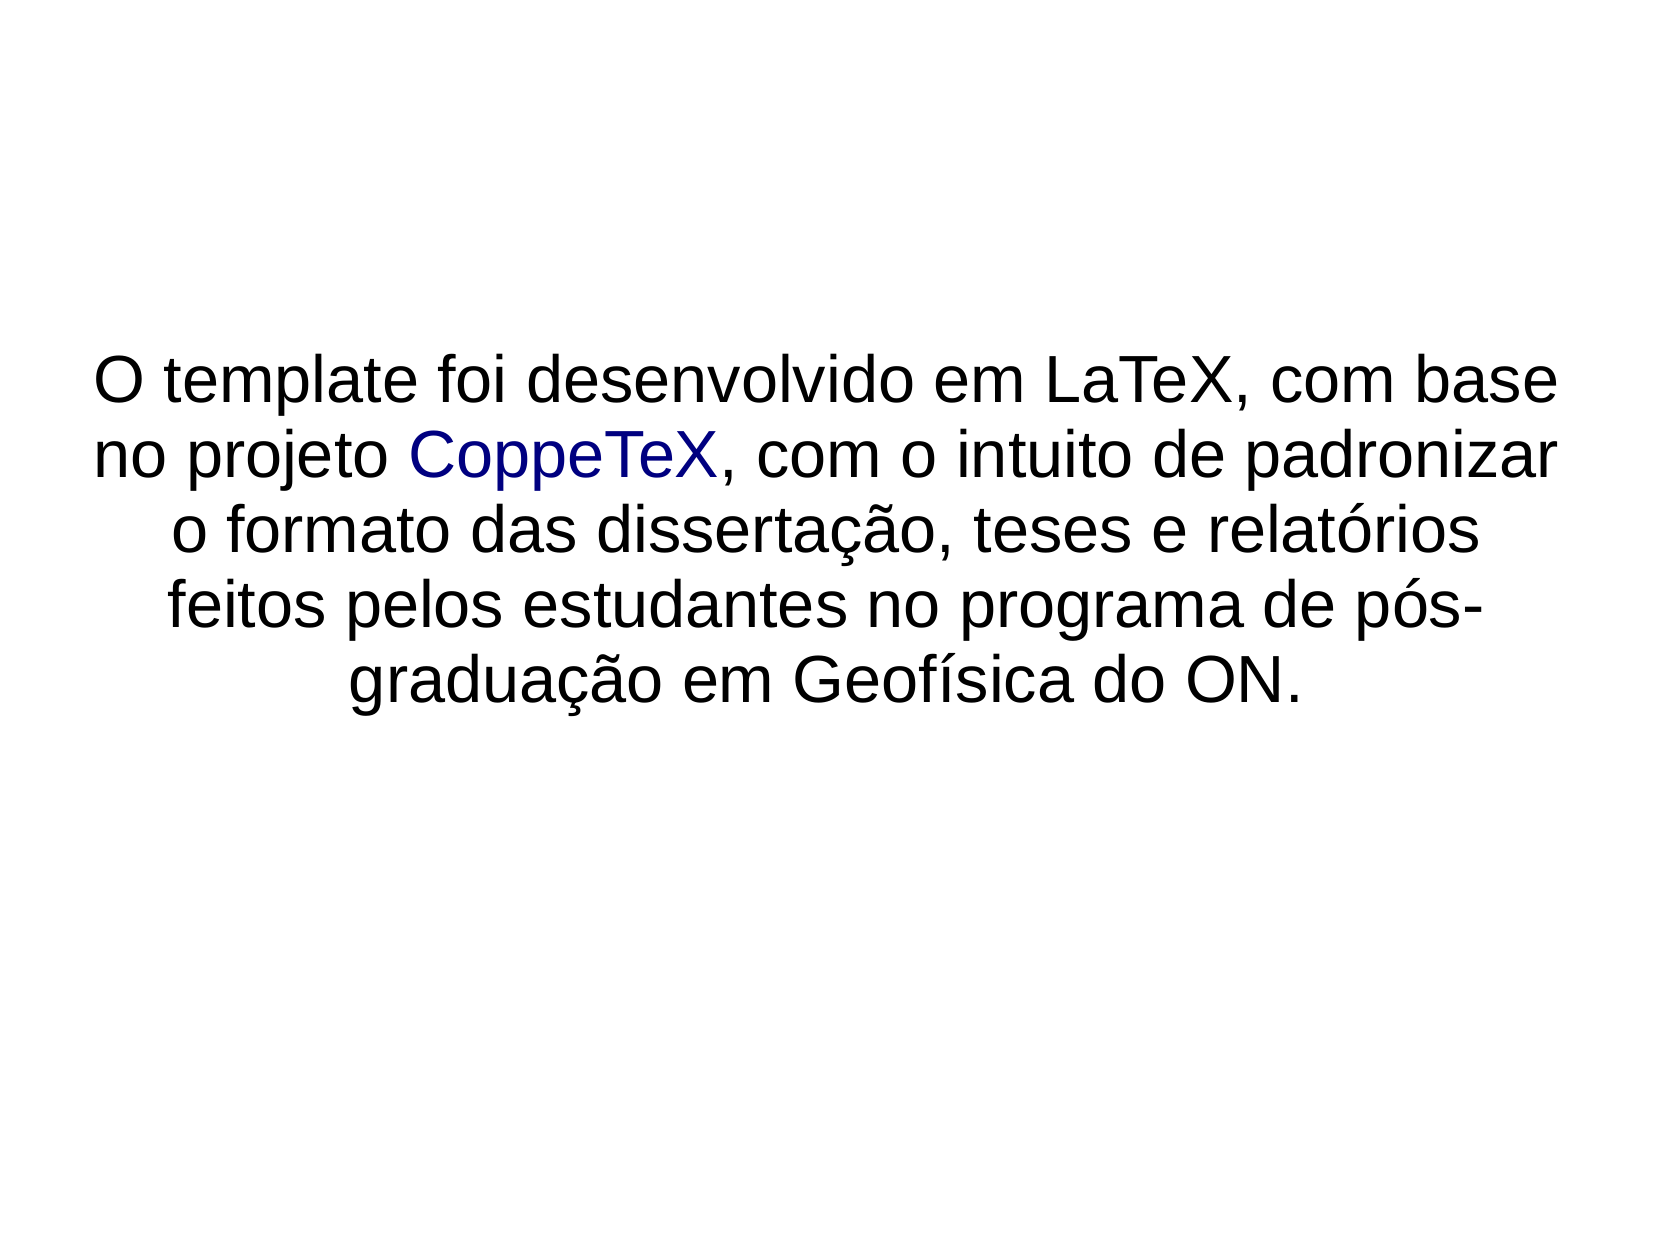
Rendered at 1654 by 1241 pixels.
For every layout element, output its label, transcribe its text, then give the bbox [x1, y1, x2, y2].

subtitle O template foi desenvolvido em LaTeX, com base no projeto CoppeTeX, com o intuito de padronizar o formato das dissertação, teses e relatórios feitos pelos estudantes no programa de pós-graduação em Geofísica do ON. [82, 49, 1571, 1010]
